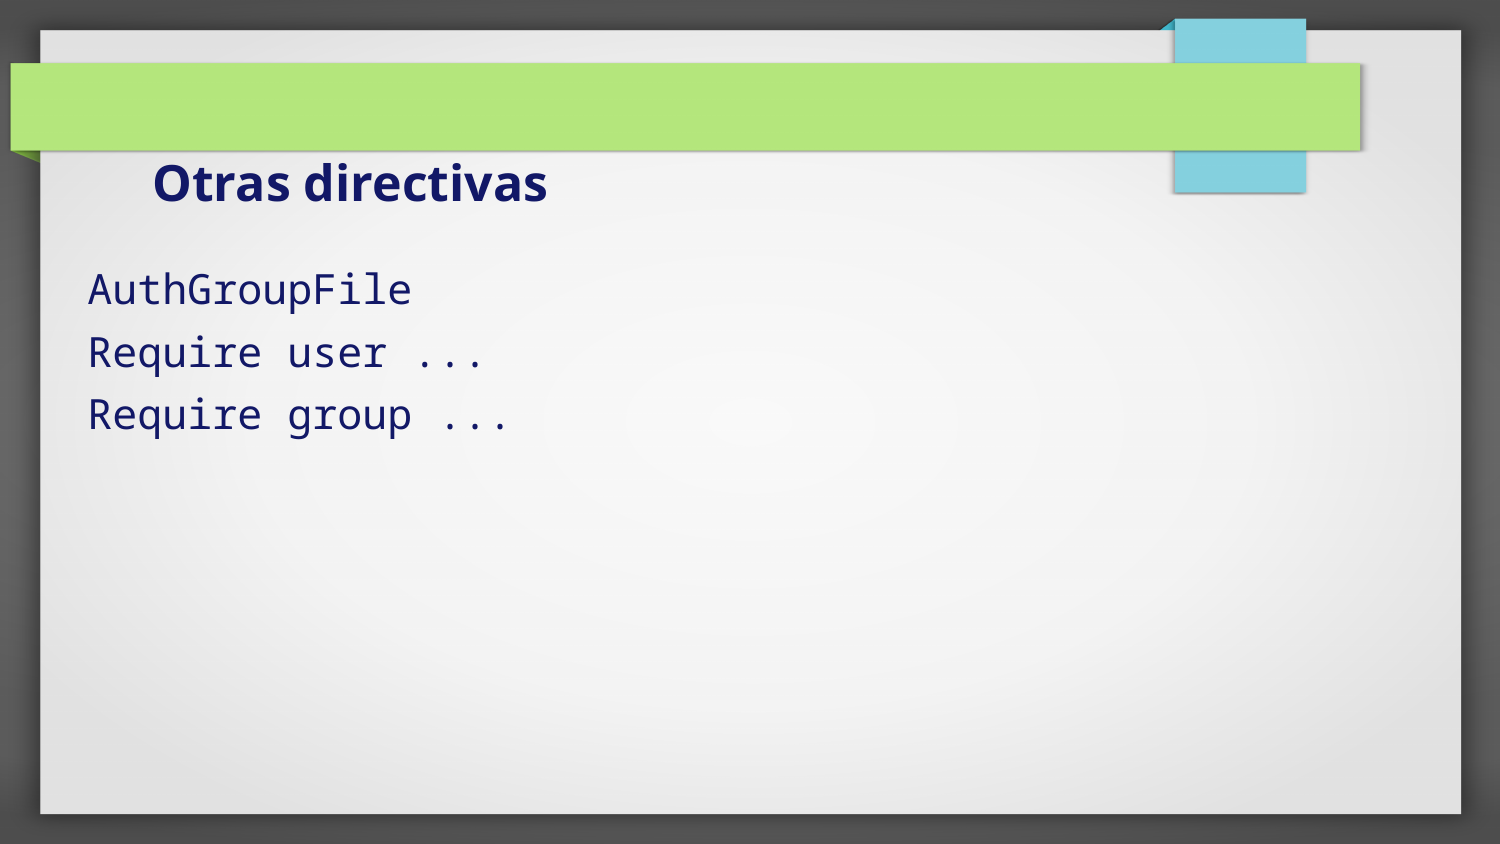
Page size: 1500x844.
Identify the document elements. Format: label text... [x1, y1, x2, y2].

title Otras directivas [137, 146, 1276, 227]
picture [0, 0, 1500, 844]
list AuthGroupFile Require user ... Require group ... [47, 248, 1381, 497]
